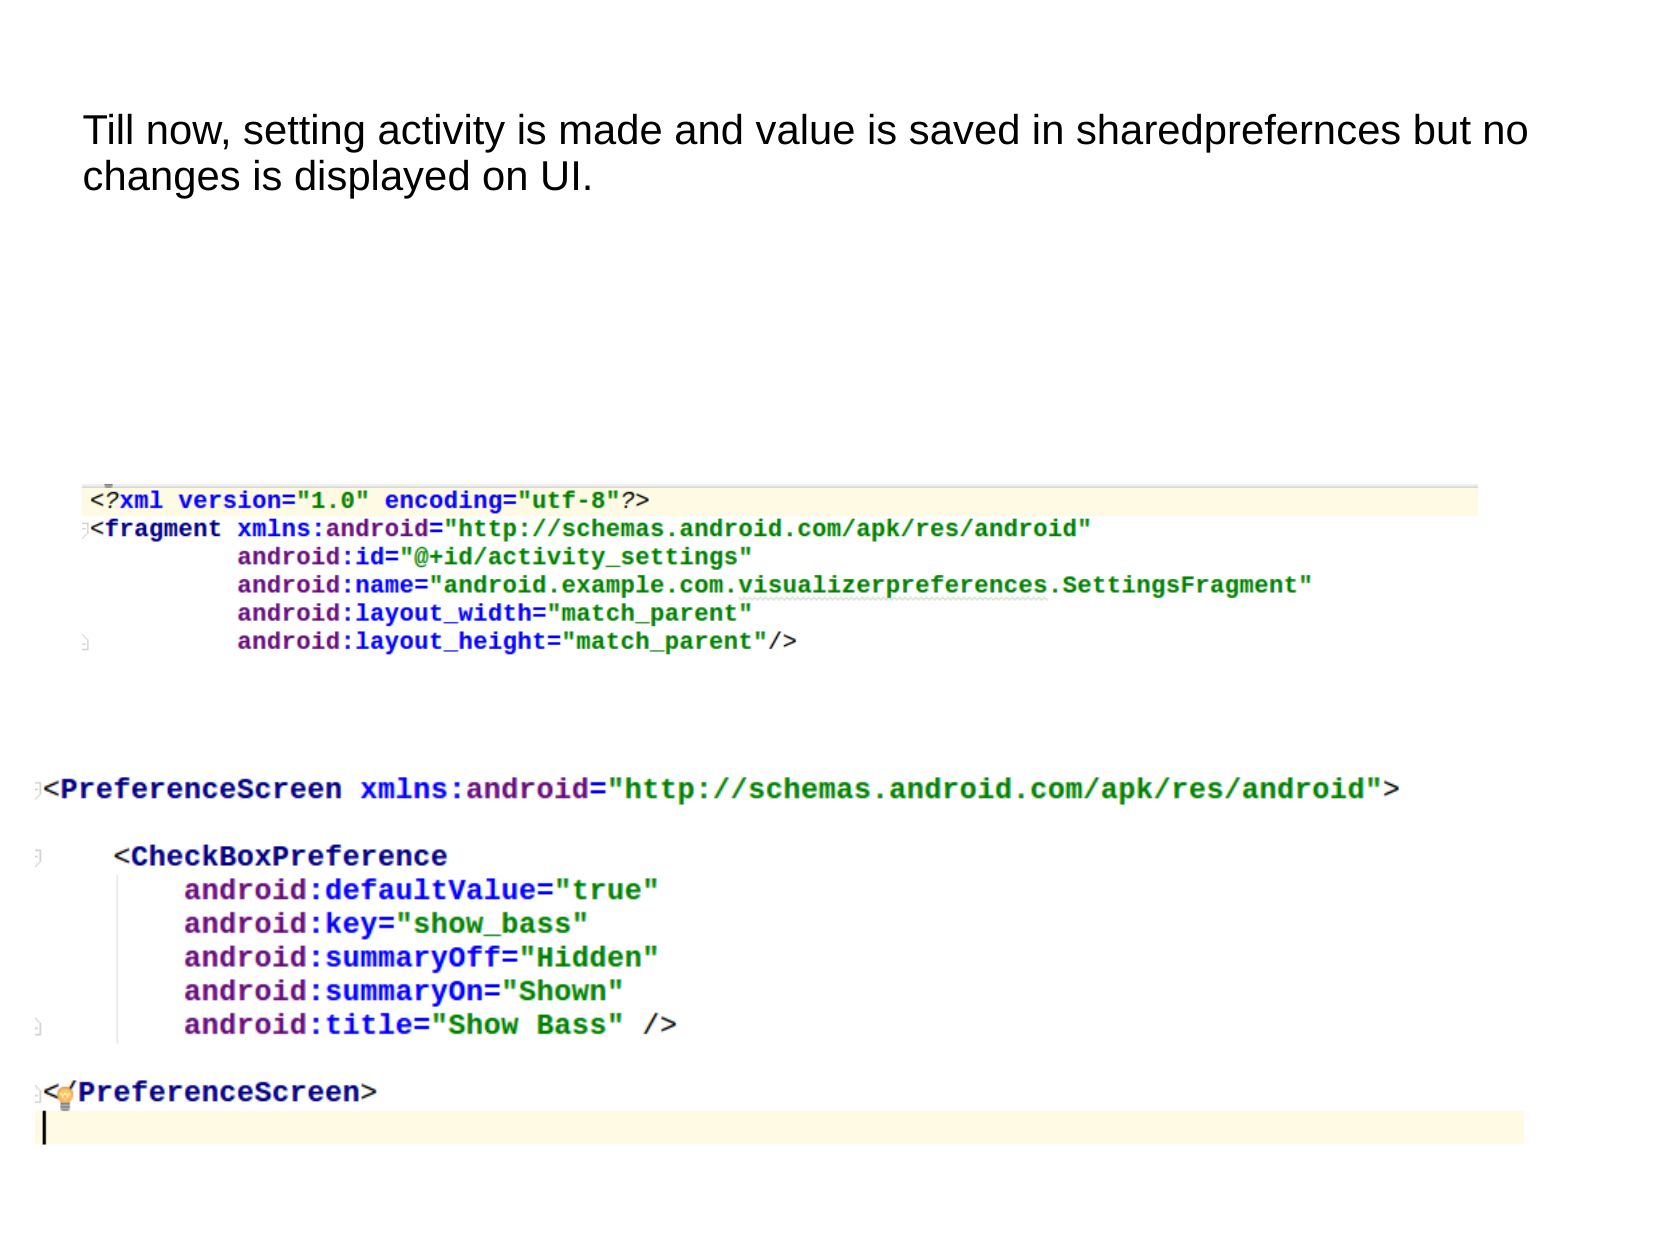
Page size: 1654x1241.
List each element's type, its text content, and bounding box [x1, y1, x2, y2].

picture [35, 768, 1524, 1217]
title Till now, setting activity is made and value is saved in sharedprefernces but no changes is displayed on UI. [82, 49, 1571, 257]
picture [82, 484, 1478, 743]
